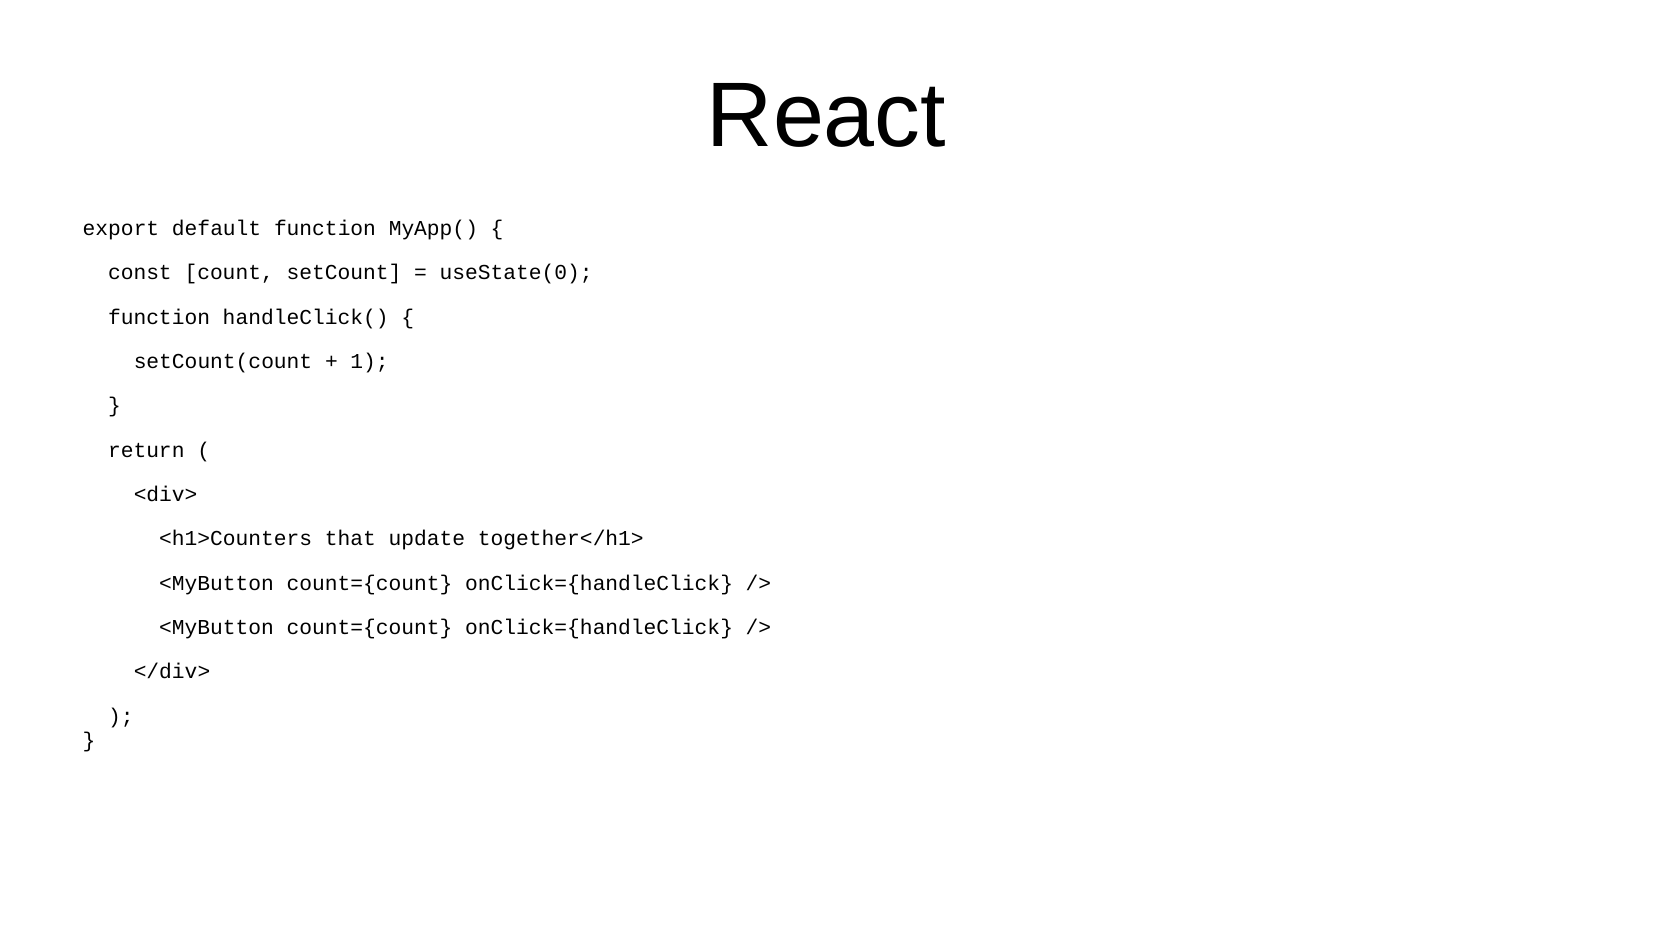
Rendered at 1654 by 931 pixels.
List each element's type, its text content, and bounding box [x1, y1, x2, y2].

title React [82, 37, 1571, 193]
list export default function MyApp() { const [count, setCount] = useState(0); function handleClick() { setCount(count + 1); } return ( <div> <h1>Counters that update together</h1> <MyButton count={count} onClick={handleClick} /> <MyButton count={count} onClick={handleClick} /> </div> ); } [82, 217, 1571, 758]
